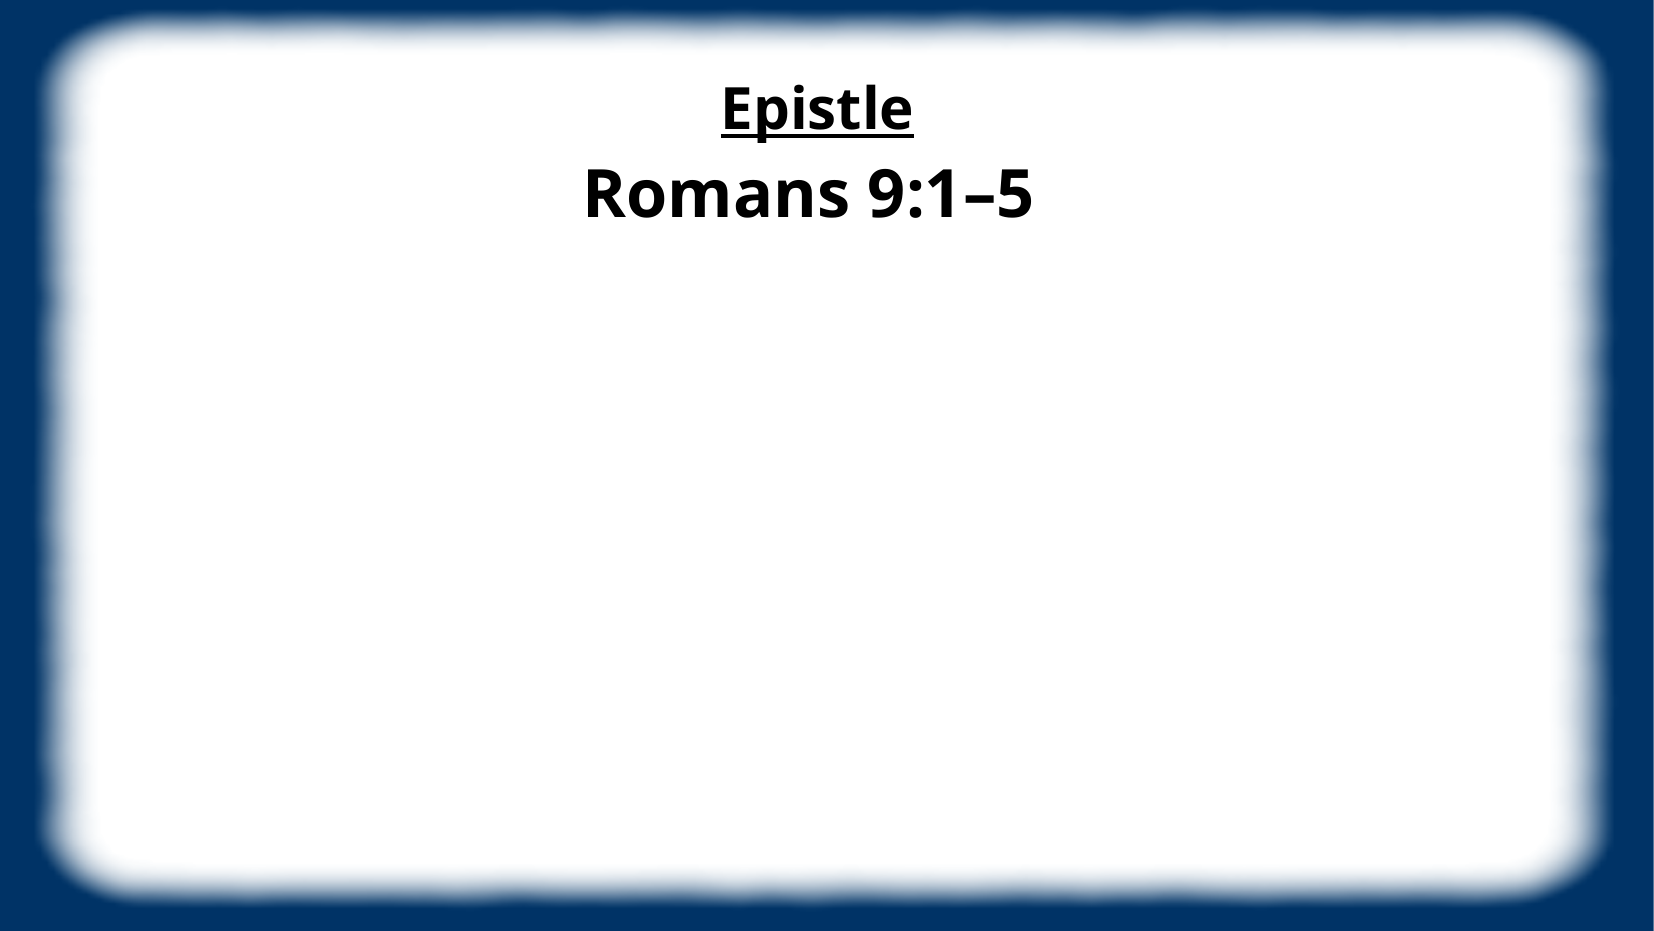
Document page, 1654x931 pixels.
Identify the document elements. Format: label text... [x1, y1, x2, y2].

text_box Epistle Romans 9:1–5 [90, 60, 1546, 241]
picture [0, 0, 1654, 931]
